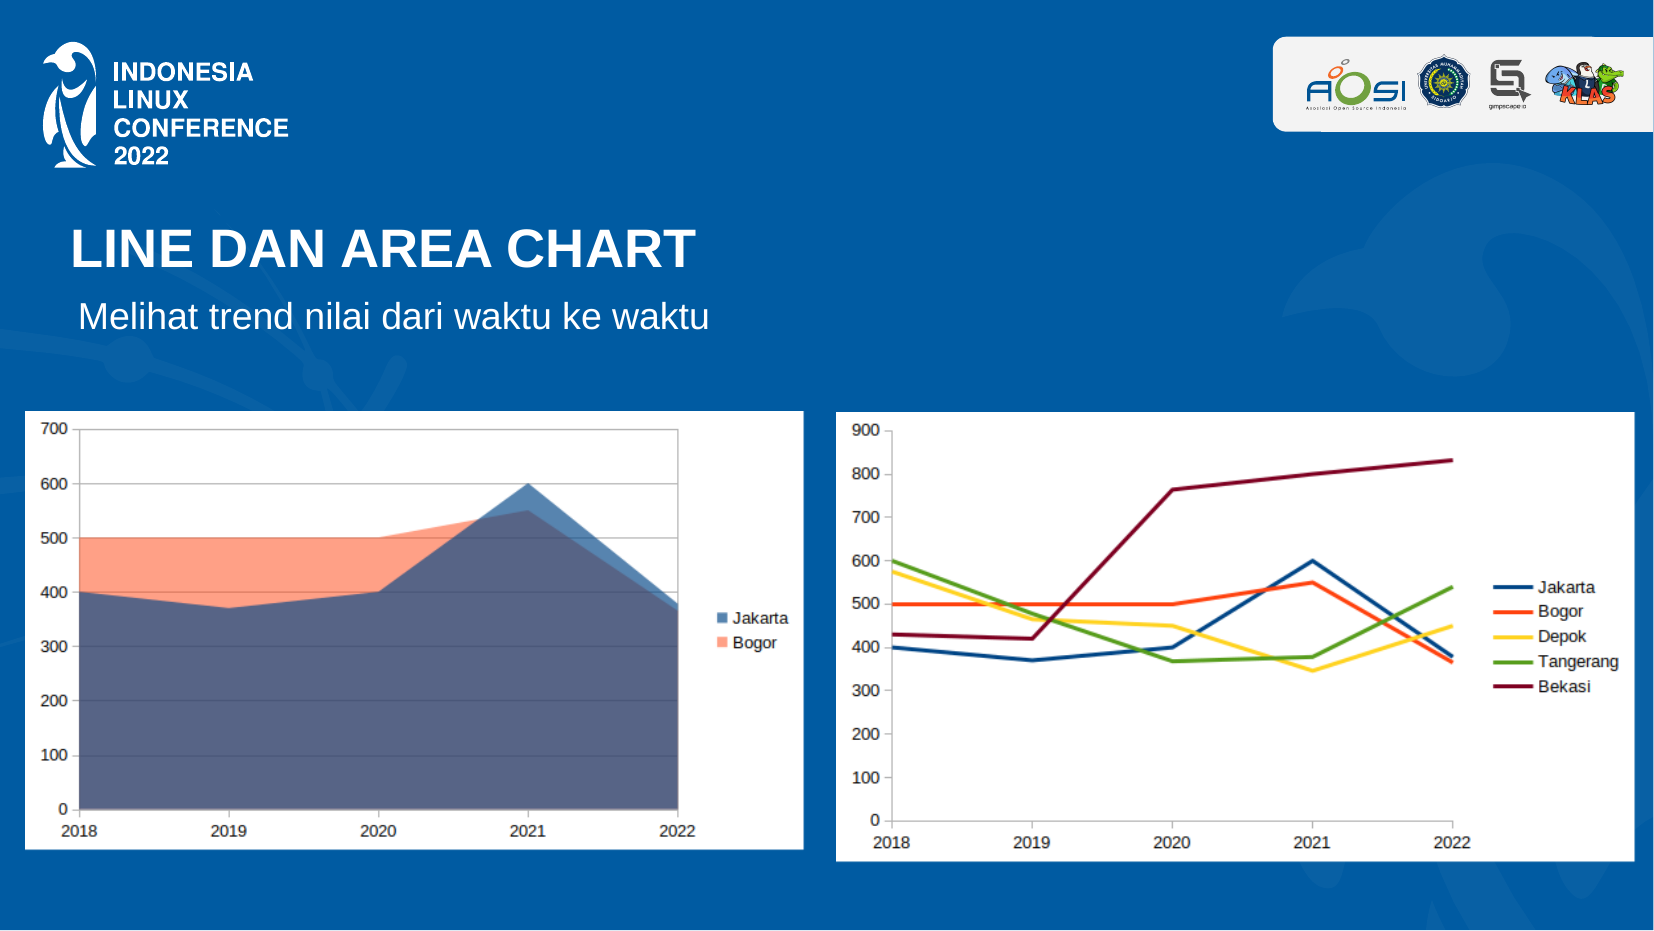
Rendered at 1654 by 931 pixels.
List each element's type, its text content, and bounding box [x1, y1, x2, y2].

picture [25, 411, 805, 851]
picture [836, 412, 1636, 863]
picture [1545, 62, 1624, 105]
picture [1417, 54, 1471, 108]
text_box LINE DAN AREA CHART [56, 210, 713, 287]
text_box Melihat trend nilai dari waktu ke waktu [63, 288, 788, 387]
